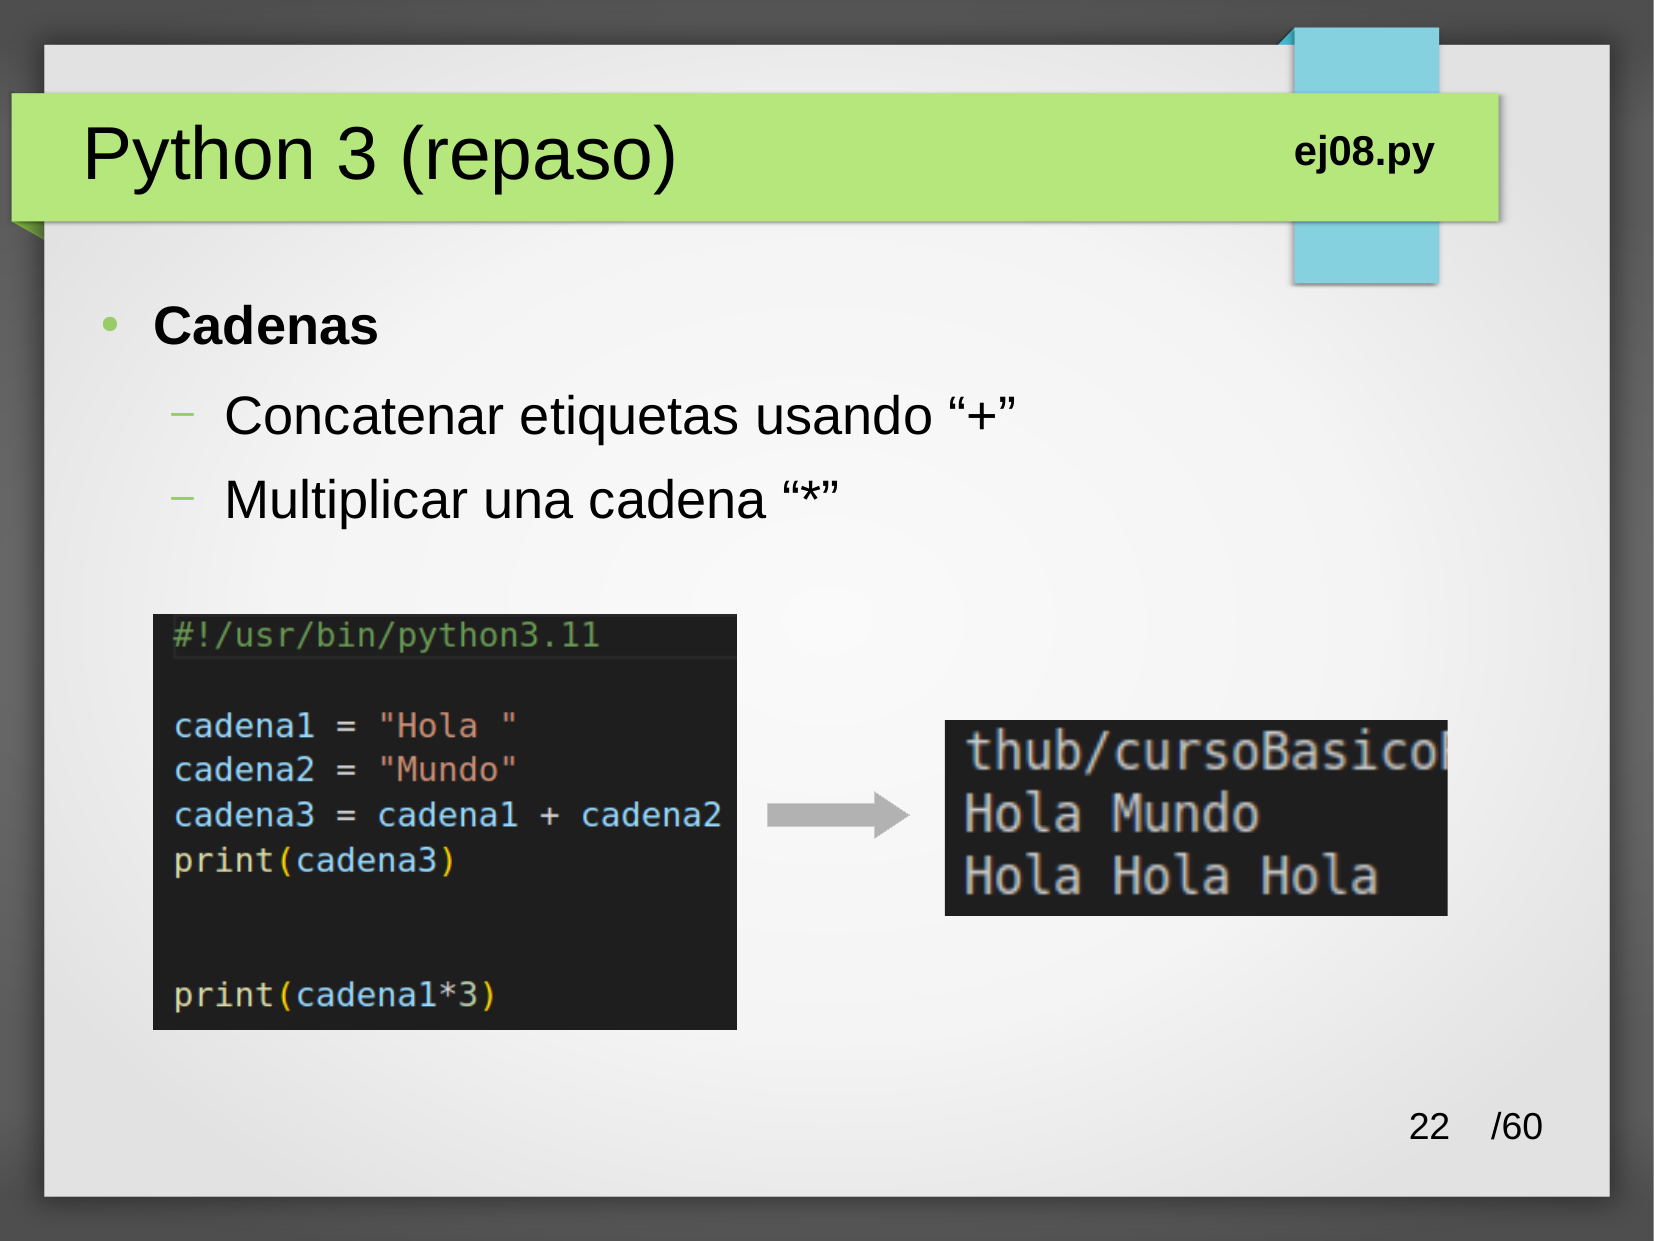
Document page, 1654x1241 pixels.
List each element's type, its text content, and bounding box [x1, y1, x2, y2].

text_box ej08.py [1279, 120, 1465, 229]
title Python 3 (repaso) [82, 94, 1264, 213]
text_box [767, 791, 910, 839]
text_box <número> [1393, 1098, 1476, 1169]
text_box /60 [1476, 1098, 1644, 1169]
list Cadenas Concatenar etiquetas usando “+” Multiplicar una cadena “*” [82, 295, 1571, 1015]
picture [0, 0, 1654, 1241]
